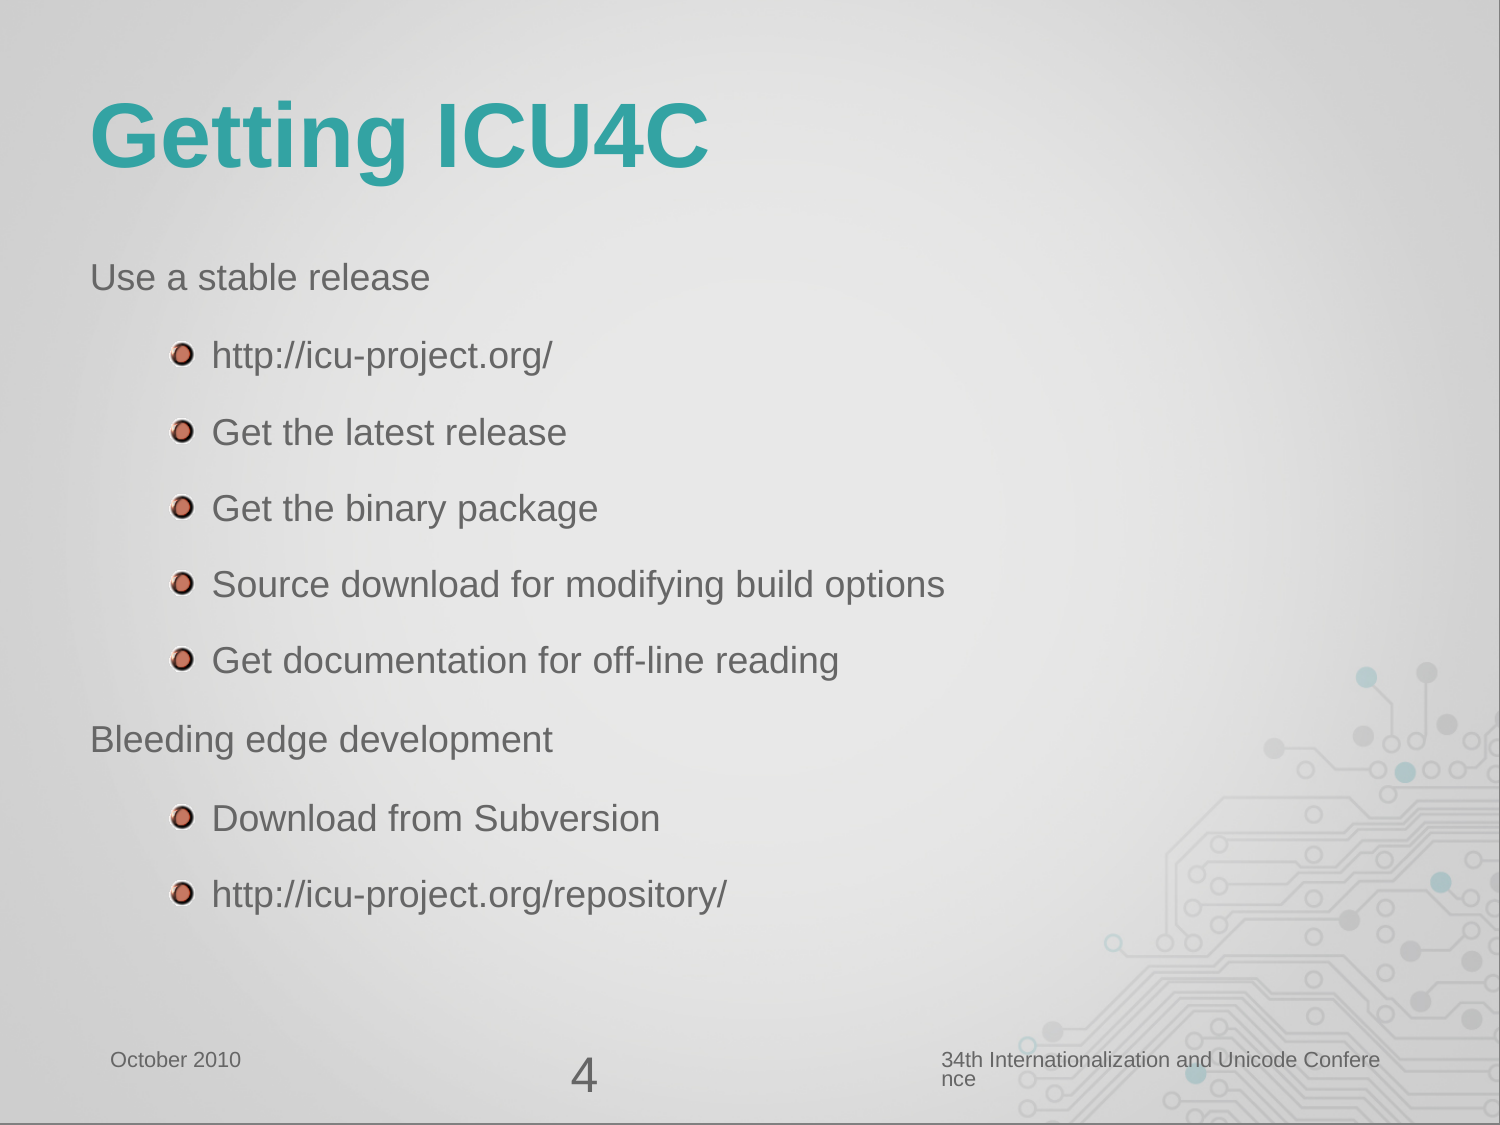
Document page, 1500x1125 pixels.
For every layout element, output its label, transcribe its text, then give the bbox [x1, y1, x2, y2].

picture [0, 0, 1499, 1123]
title Getting ICU4C [75, 68, 1426, 194]
list Use a stable release http://icu-project.org/ Get the latest release Get the binary package Source download for modifying build options Get documentation for off-line reading Bleeding edge development Download from Subversion http://icu-project.org/repository/ [75, 245, 1398, 967]
